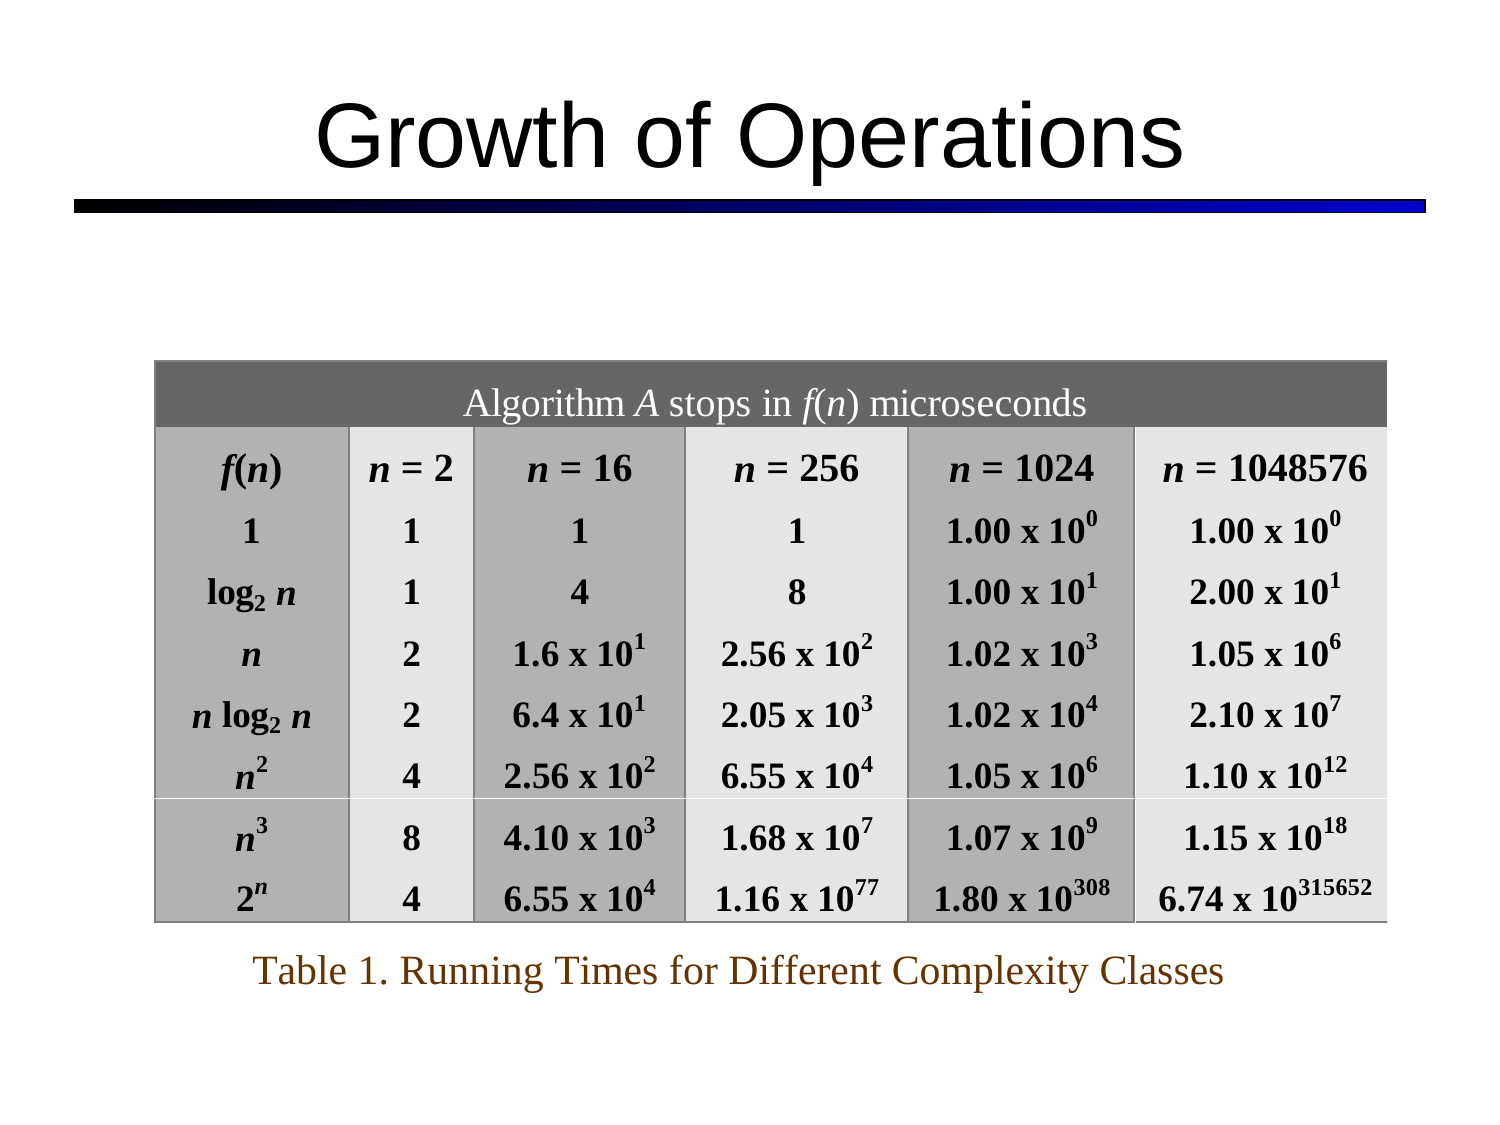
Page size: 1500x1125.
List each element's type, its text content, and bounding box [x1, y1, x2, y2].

chart [112, 359, 1388, 958]
text_box Table 1. Running Times for Different Complexity Classes [237, 934, 1300, 1001]
text_box Growth of Operations [75, 37, 1426, 225]
